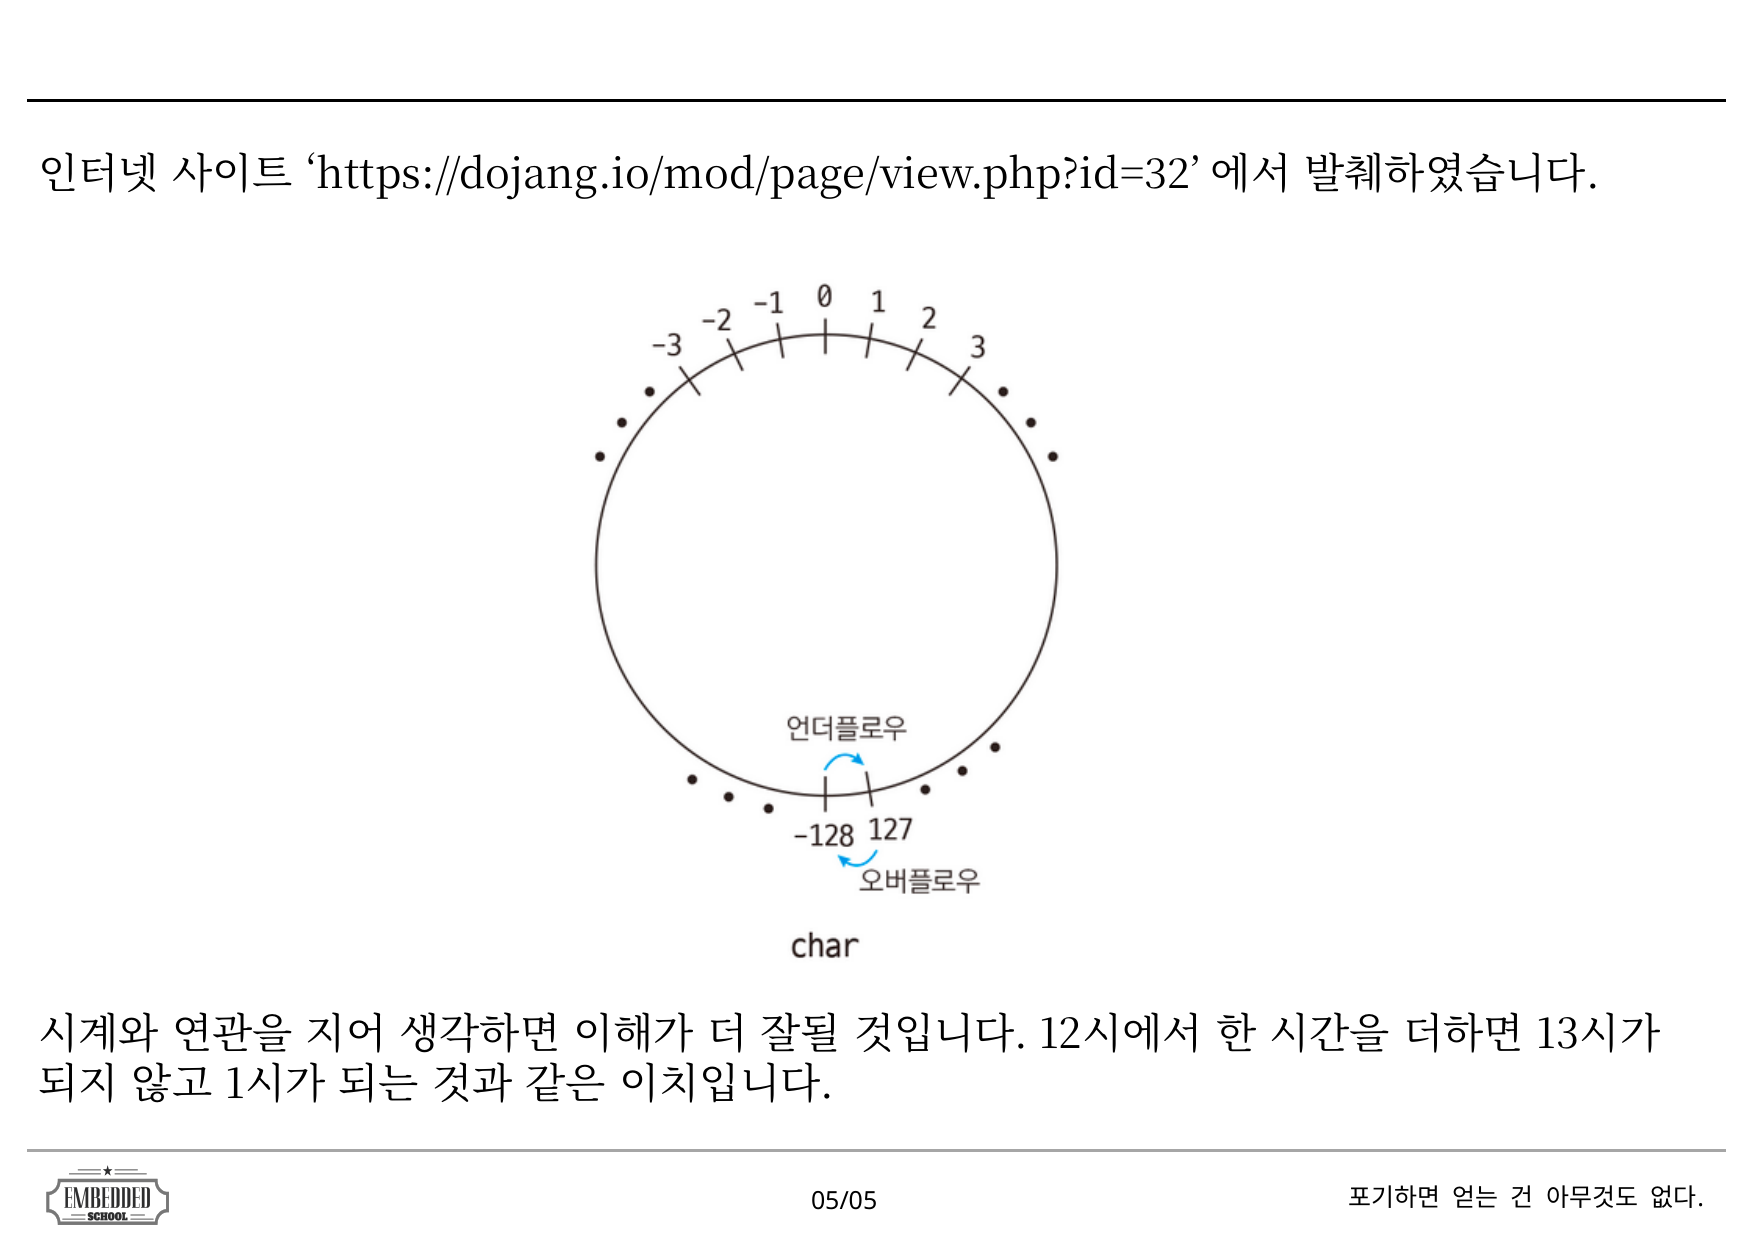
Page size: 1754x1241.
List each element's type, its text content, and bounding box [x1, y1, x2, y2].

text_box 05/05 [765, 1177, 923, 1223]
picture [555, 268, 1115, 969]
picture [27, 1164, 188, 1231]
text_box 인터넷 사이트 ‘https://dojang.io/mod/page/view.php?id=32’ 에서 발췌하였습니다. 시계와 연관을 지어 생각하면 이해가 더 잘될 것입니다. 12시에서 한 시간을 더하면 13시가 되지 않고 1시가 되는 것과 같은 이치입니다. [23, 139, 1725, 1115]
